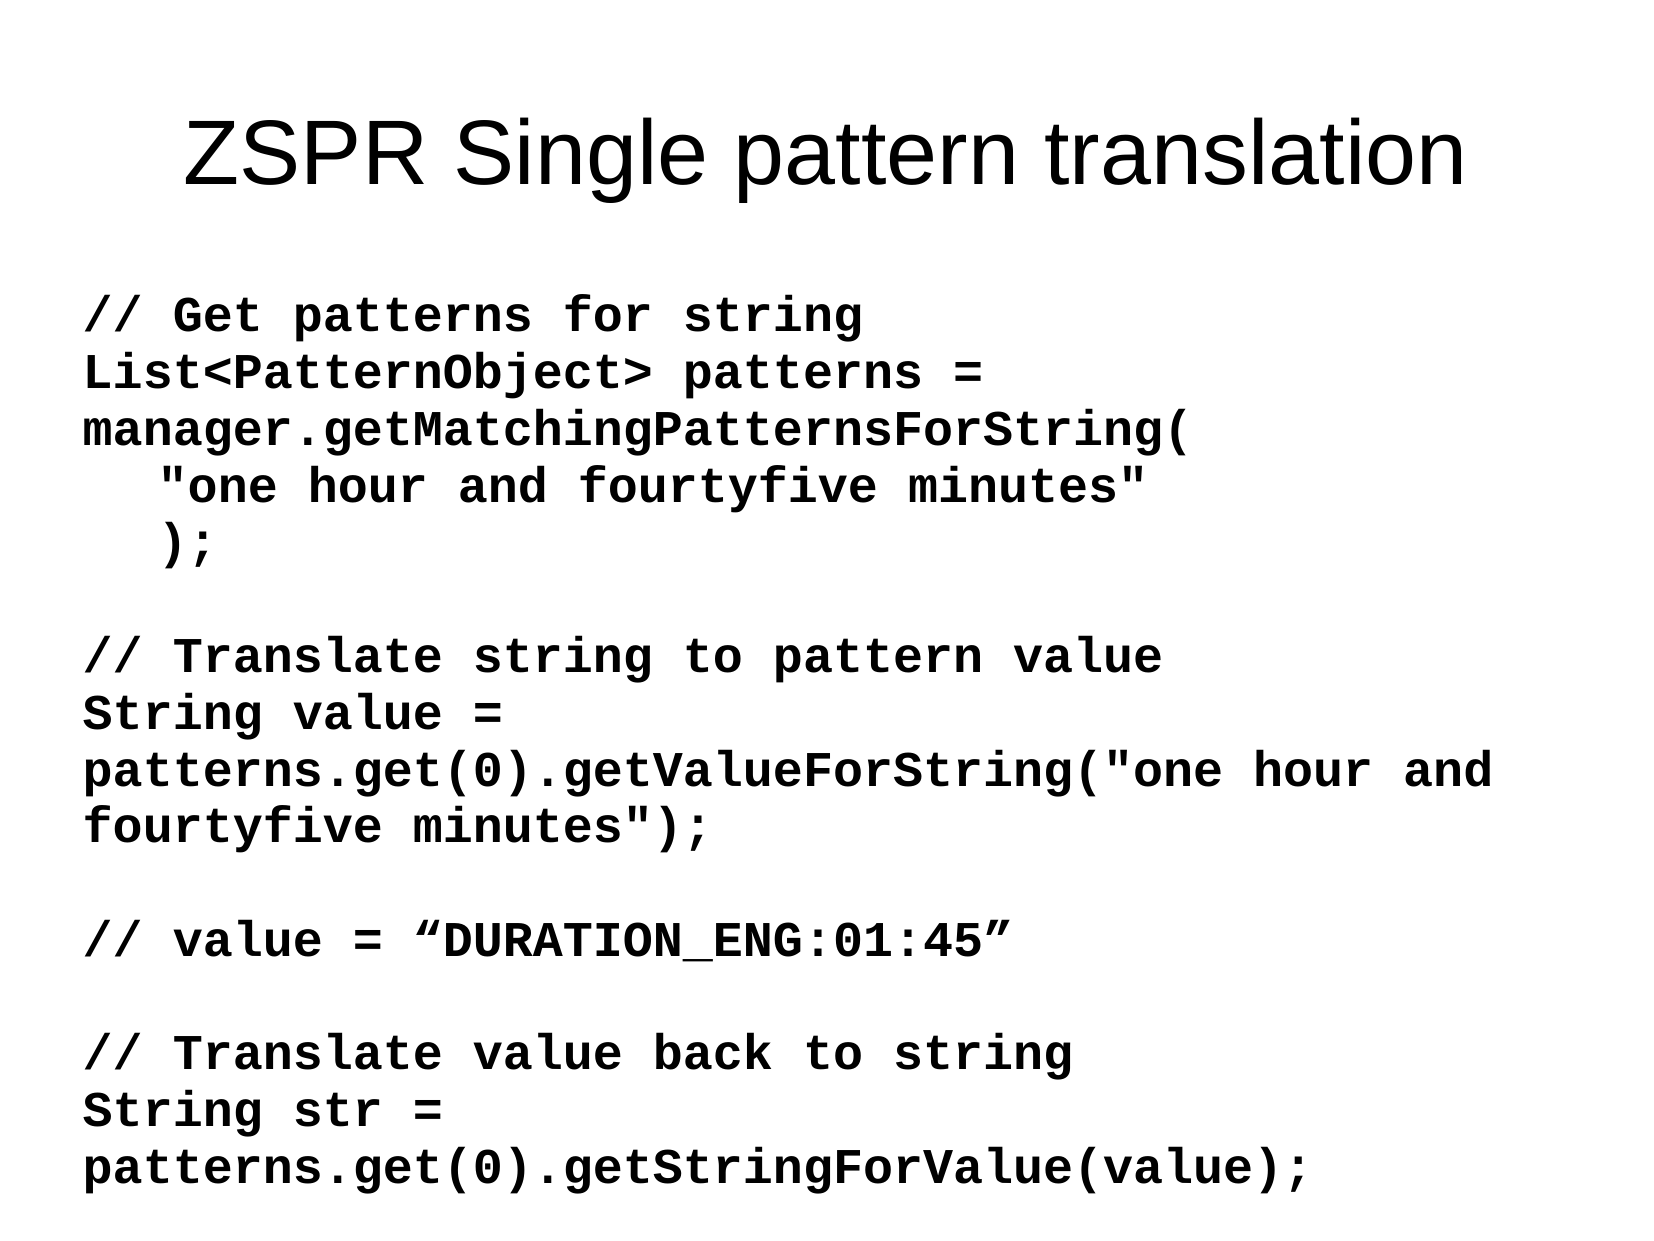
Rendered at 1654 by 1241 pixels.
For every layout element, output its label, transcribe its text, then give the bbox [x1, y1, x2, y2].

subtitle // Get patterns for string List<PatternObject> patterns = manager.getMatchingPatternsForString( "one hour and fourtyfive minutes" ); // Translate string to pattern value String value = patterns.get(0).getValueForString("one hour and fourtyfive minutes"); // value = “DURATION_ENG:01:45” // Translate value back to string String str = patterns.get(0).getStringForValue(value); [82, 290, 1571, 1199]
title ZSPR Single pattern translation [82, 49, 1571, 257]
